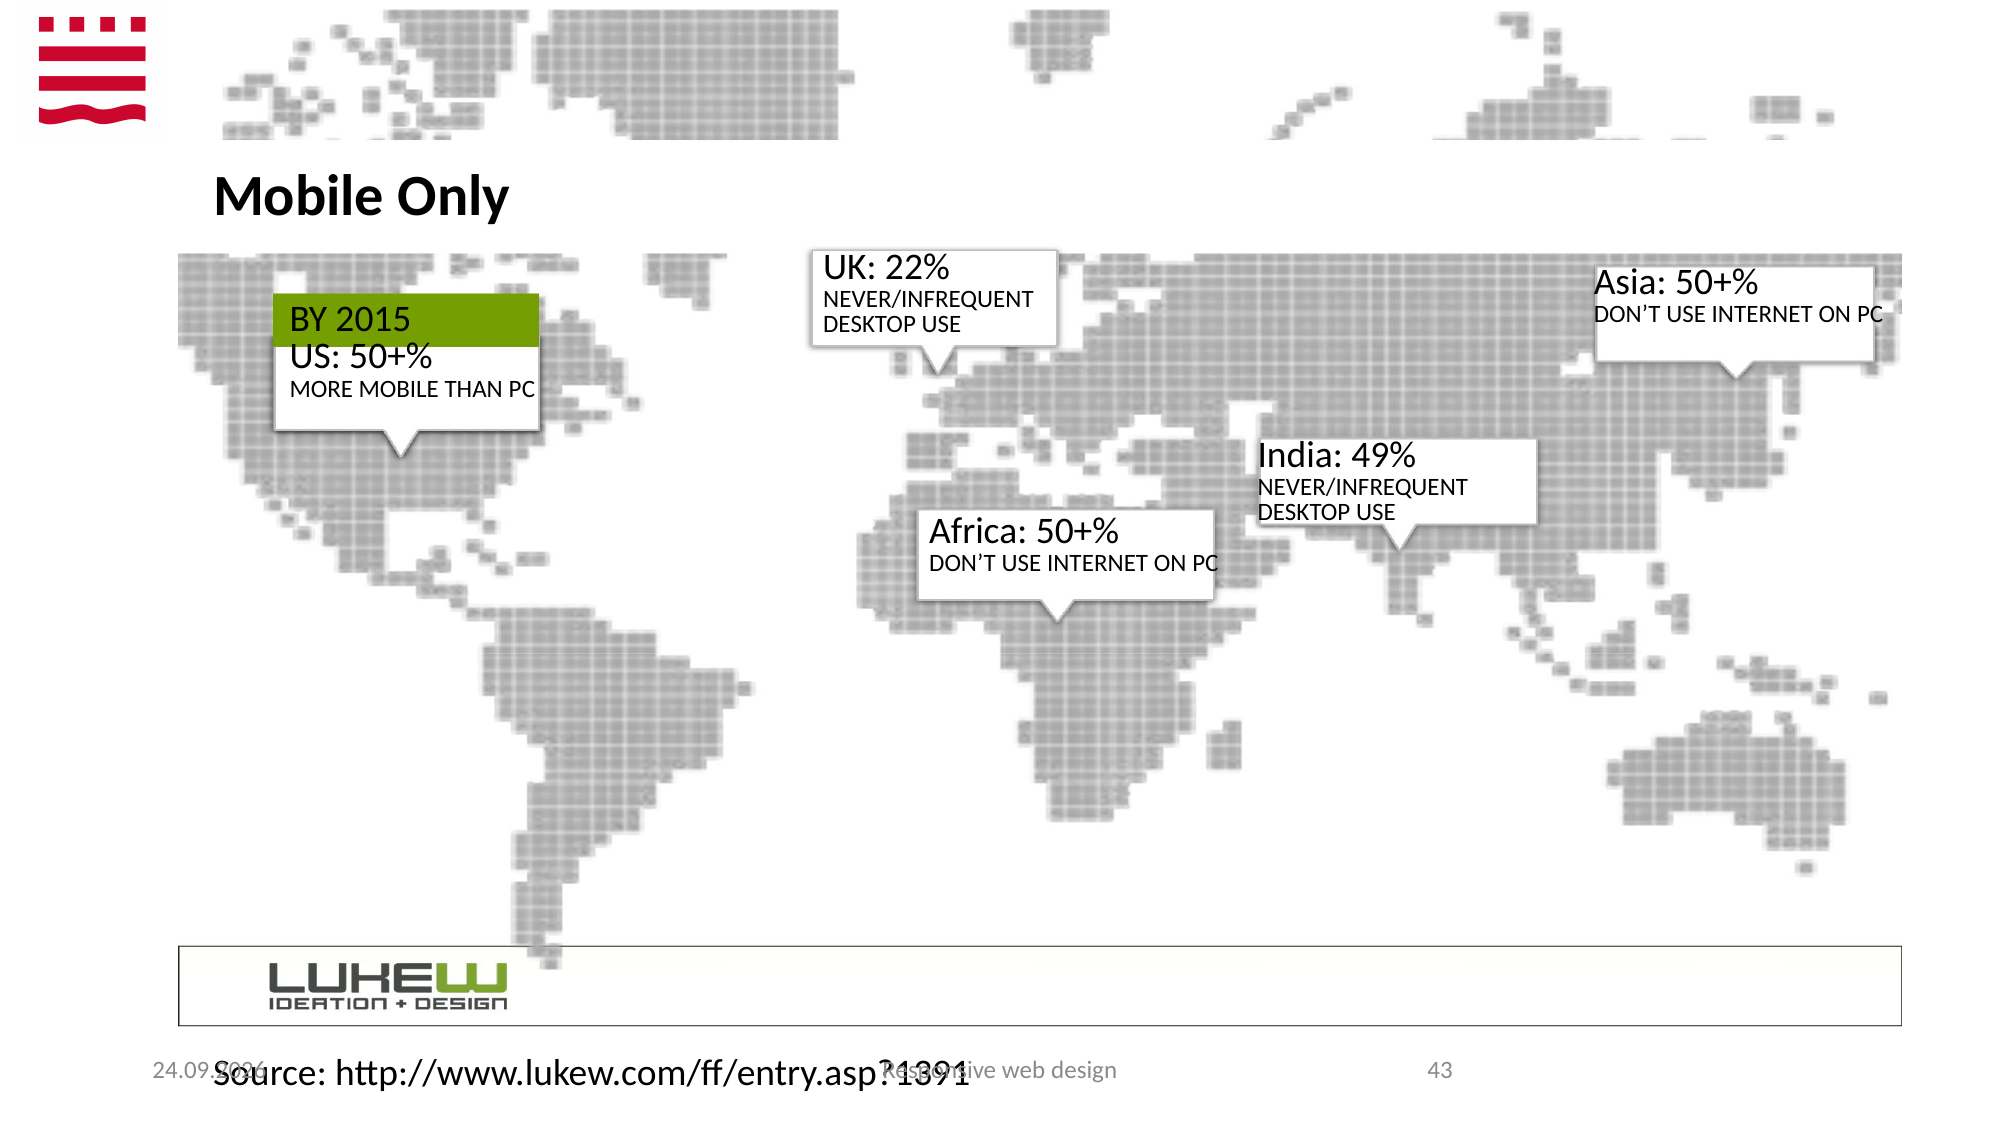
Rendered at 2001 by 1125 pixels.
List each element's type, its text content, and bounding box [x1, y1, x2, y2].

text_box Africa: 50+% DON’T USE INTERNET ON PC [914, 507, 1238, 599]
text_box UK: 22% NEVER/INFREQUENT DESKTOP USE [808, 243, 1052, 365]
text_box BY 2015 US: 50+% MORE MOBILE THAN PC [275, 296, 713, 411]
text_box India: 49% NEVER/INFREQUENT DESKTOP USE [1242, 431, 1541, 554]
picture [21, 0, 164, 143]
text_box 2017/4/30 [137, 1042, 588, 1103]
picture [178, 9, 1902, 1028]
text_box Asia: 50+% DON’T USE INTERNET ON PC [1578, 258, 1902, 350]
text_box MOBILE ONLY? [168, 187, 178, 749]
text_box Responsive web design [662, 1042, 1338, 1103]
text_box [1412, 1042, 1863, 1103]
text_box Mobile Only [198, 164, 529, 250]
text_box Source: http://www.lukew.com/ff/entry.asp?1391 [198, 1049, 996, 1111]
